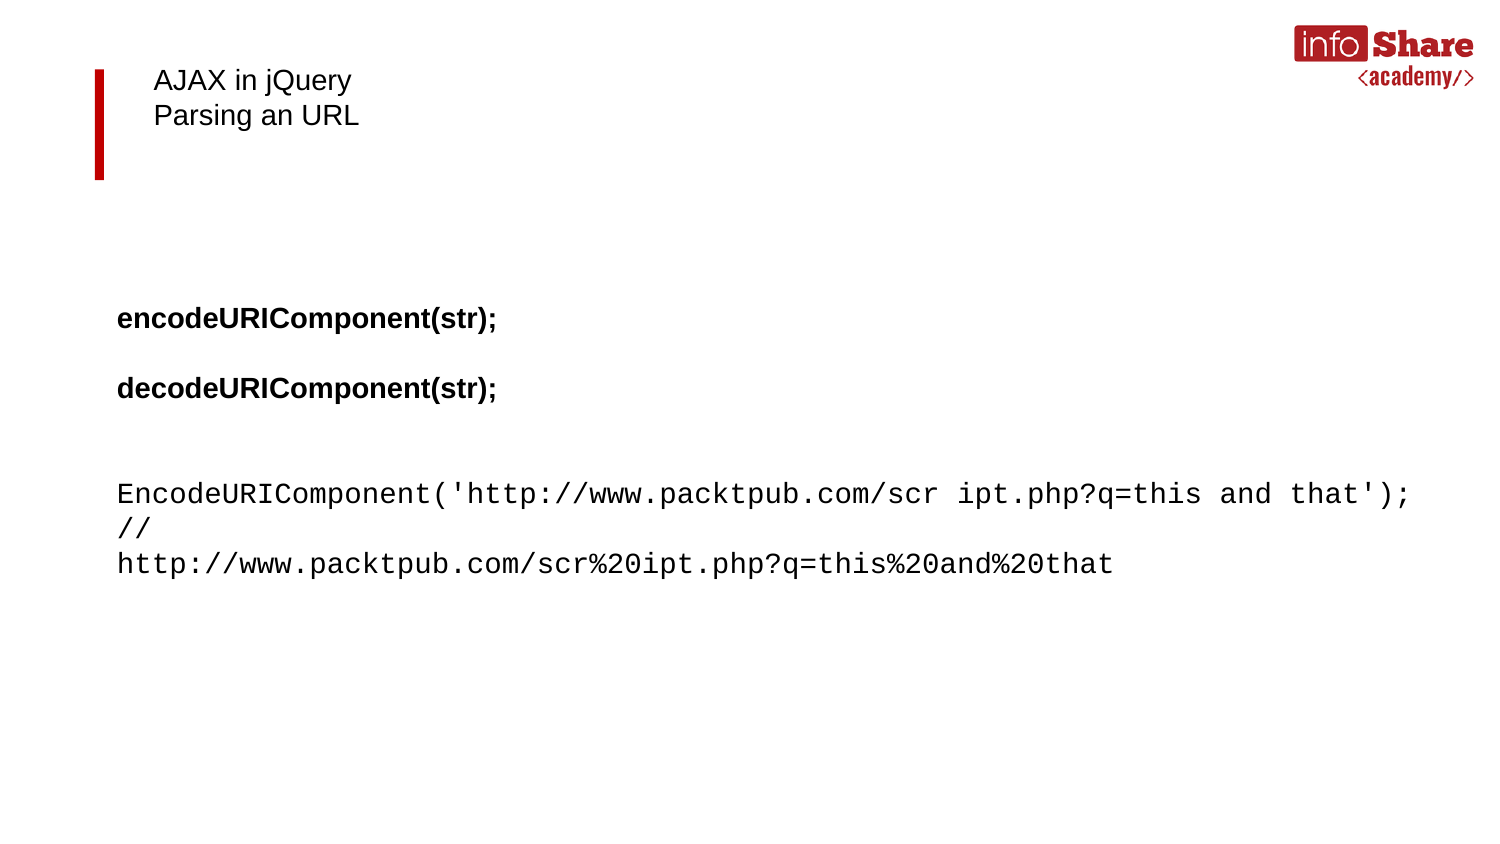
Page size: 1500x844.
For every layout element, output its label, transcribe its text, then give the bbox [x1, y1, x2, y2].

title AJAX in jQuery Parsing an URL [138, 45, 1172, 187]
list encodeURIComponent(str); decodeURIComponent(str); EncodeURIComponent('http://www.packtpub.com/scr ipt.php?q=this and that'); // http://www.packtpub.com/scr%20ipt.php?q=this%20and%20that [101, 249, 1476, 767]
picture [1267, 0, 1500, 117]
